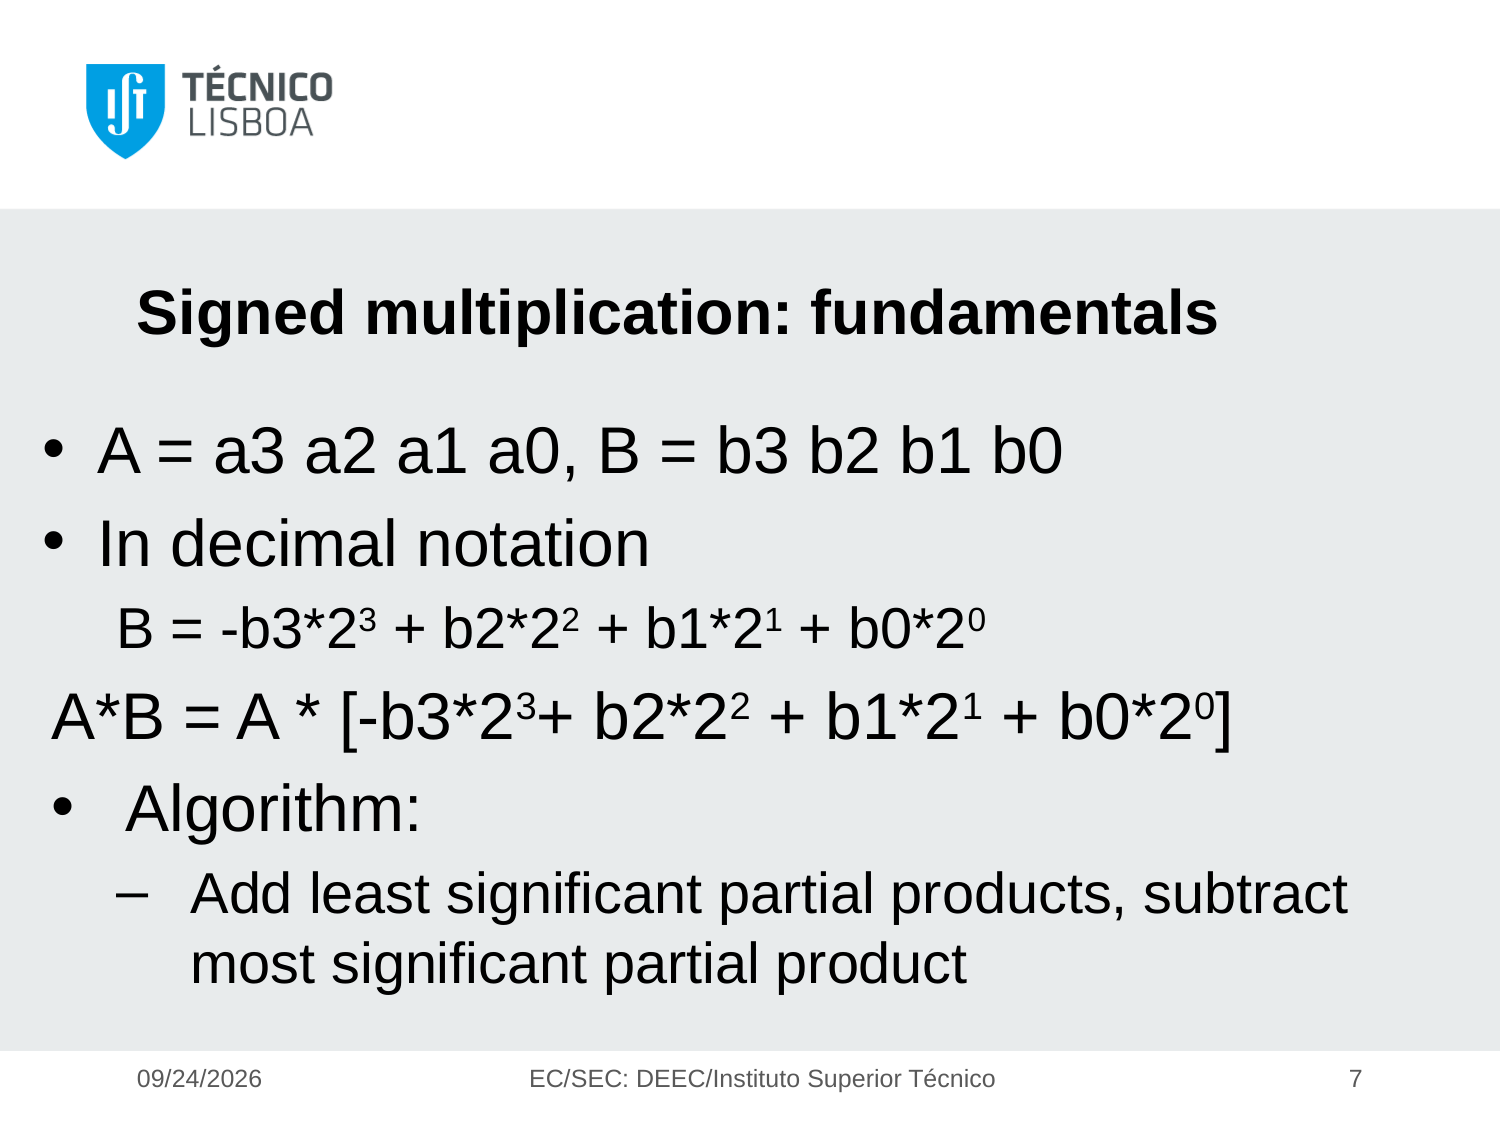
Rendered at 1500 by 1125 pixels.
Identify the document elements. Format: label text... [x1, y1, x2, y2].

title Signed multiplication: fundamentals [121, 237, 1378, 381]
footer EC/SEC: DEEC/Instituto Superior Técnico [512, 1052, 1021, 1103]
slide_number 10/22/2018 [121, 1052, 425, 1103]
picture [0, 0, 1500, 1125]
list A = a3 a2 a1 a0, B = b3 b2 b1 b0 In decimal notation B = -b3*23 + b2*22 + b1*21 + b0*20 A*B = A * [-b3*23+ b2*22 + b1*21 + b0*20] Algorithm: Add least significant partial products, subtract most significant partial product [27, 400, 1450, 1005]
slide_number <number> [1077, 1052, 1378, 1103]
